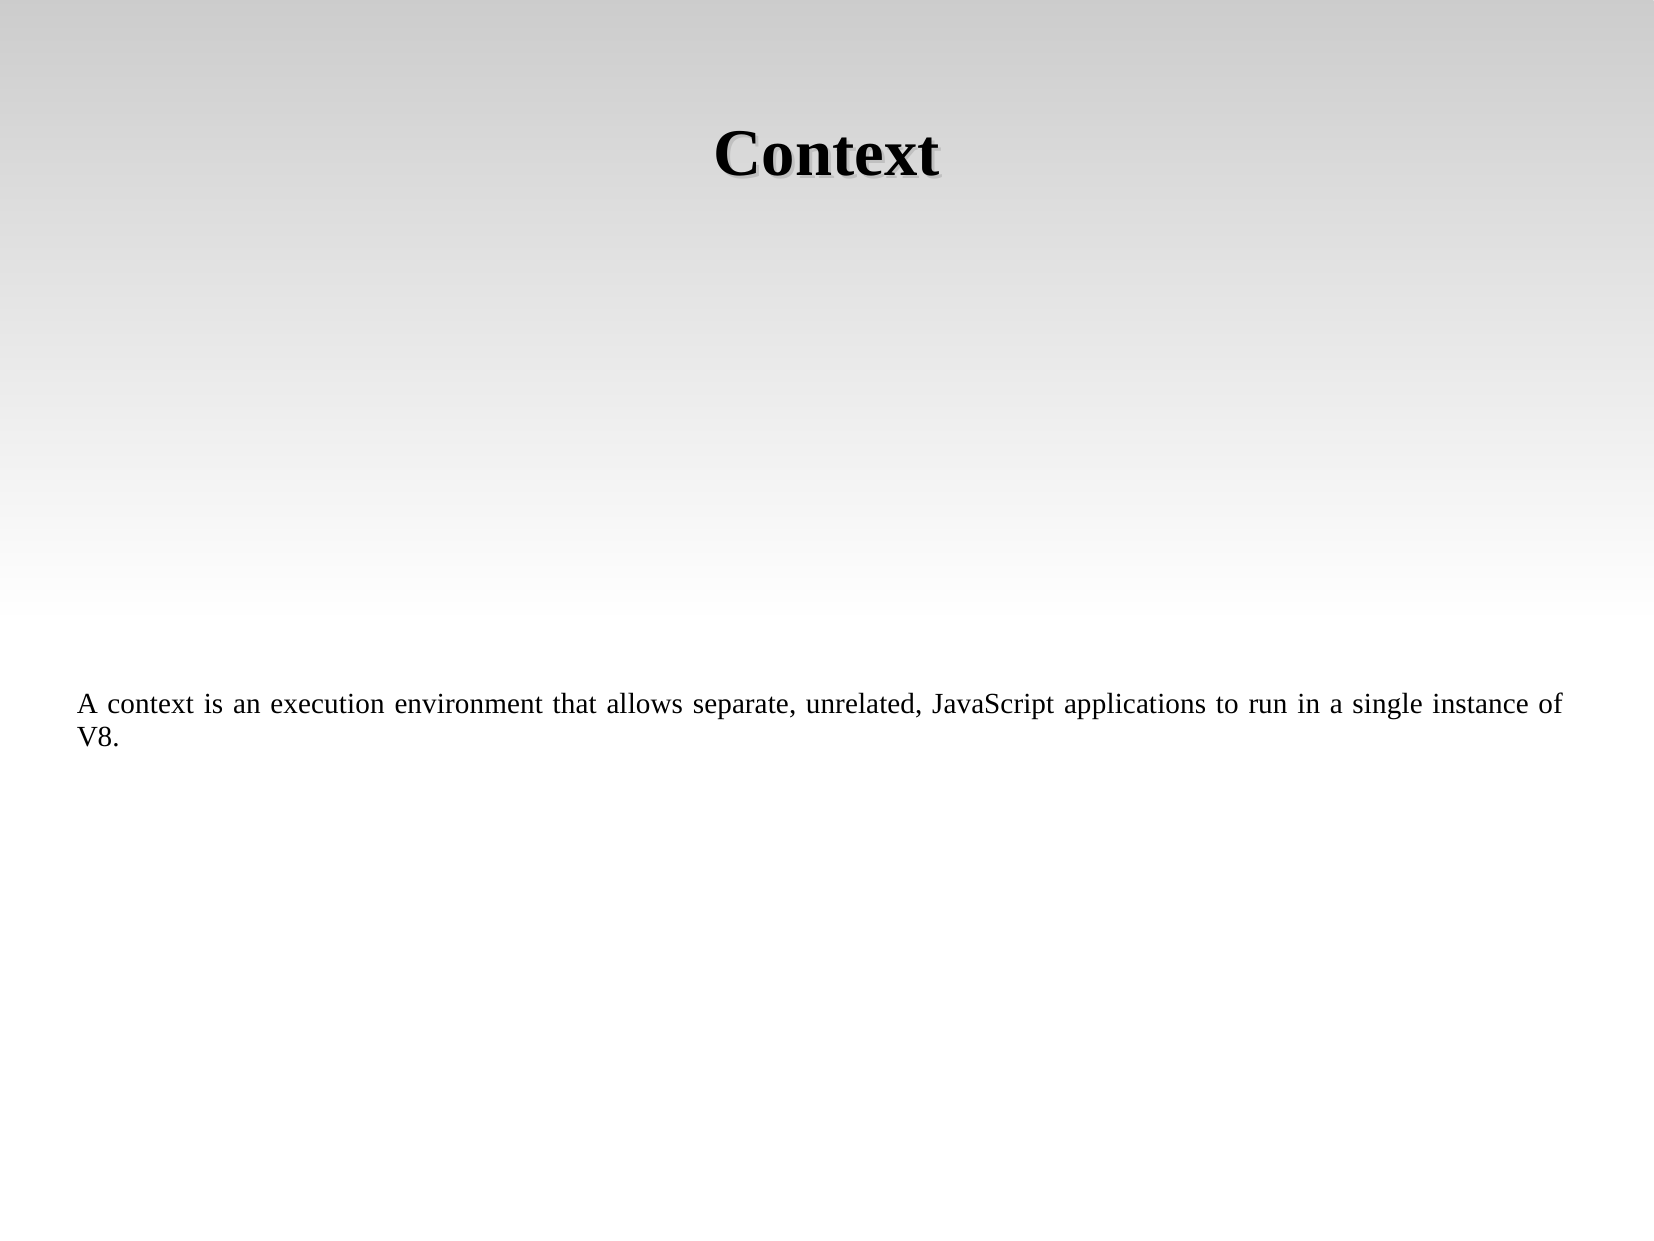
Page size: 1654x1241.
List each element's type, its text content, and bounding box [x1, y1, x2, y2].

subtitle A context is an execution environment that allows separate, unrelated, JavaScript applications to run in a single instance of V8. [76, 318, 1565, 1123]
title Context [82, 56, 1571, 250]
